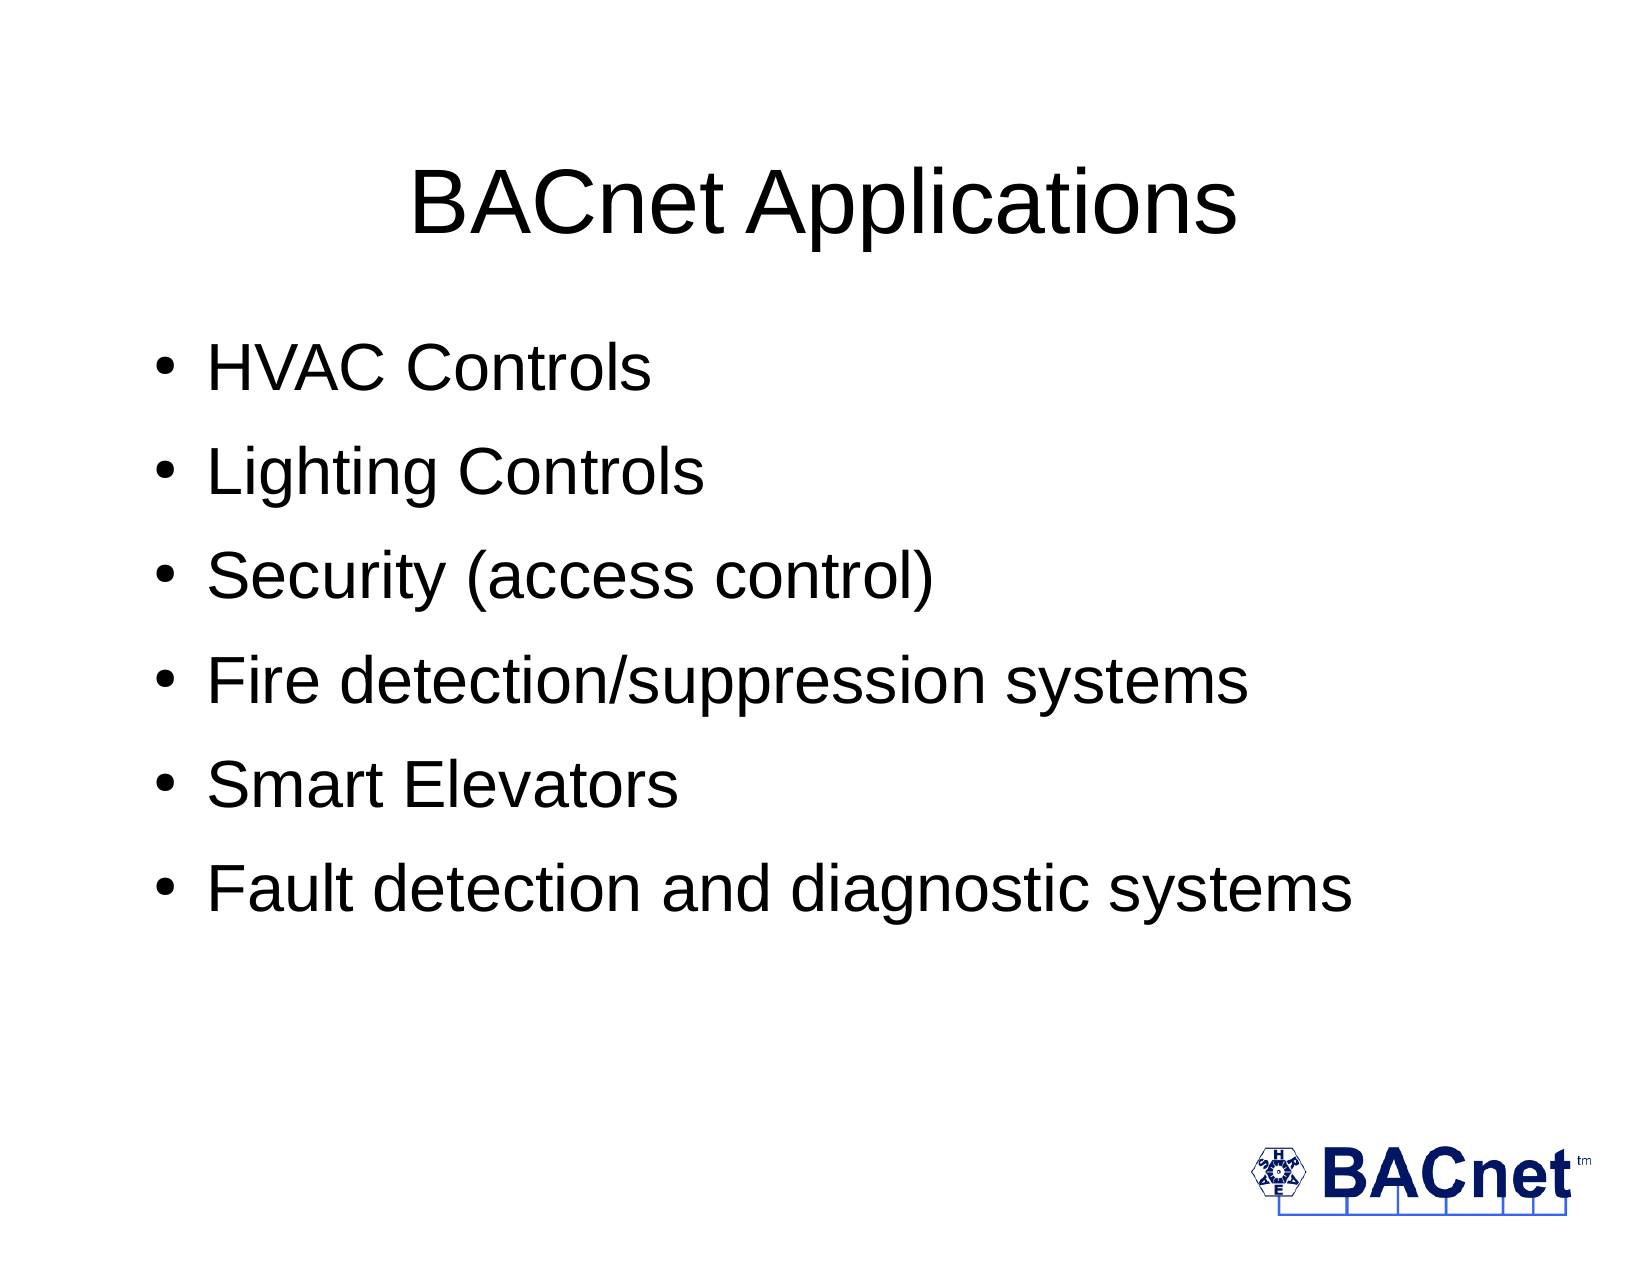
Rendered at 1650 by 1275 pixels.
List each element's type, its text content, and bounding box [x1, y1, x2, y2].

list HVAC Controls Lighting Controls Security (access control) Fire detection/suppression systems Smart Elevators Fault detection and diagnostic systems [135, 329, 1515, 1079]
picture [1251, 1146, 1591, 1216]
title BACnet Applications [135, 112, 1515, 291]
